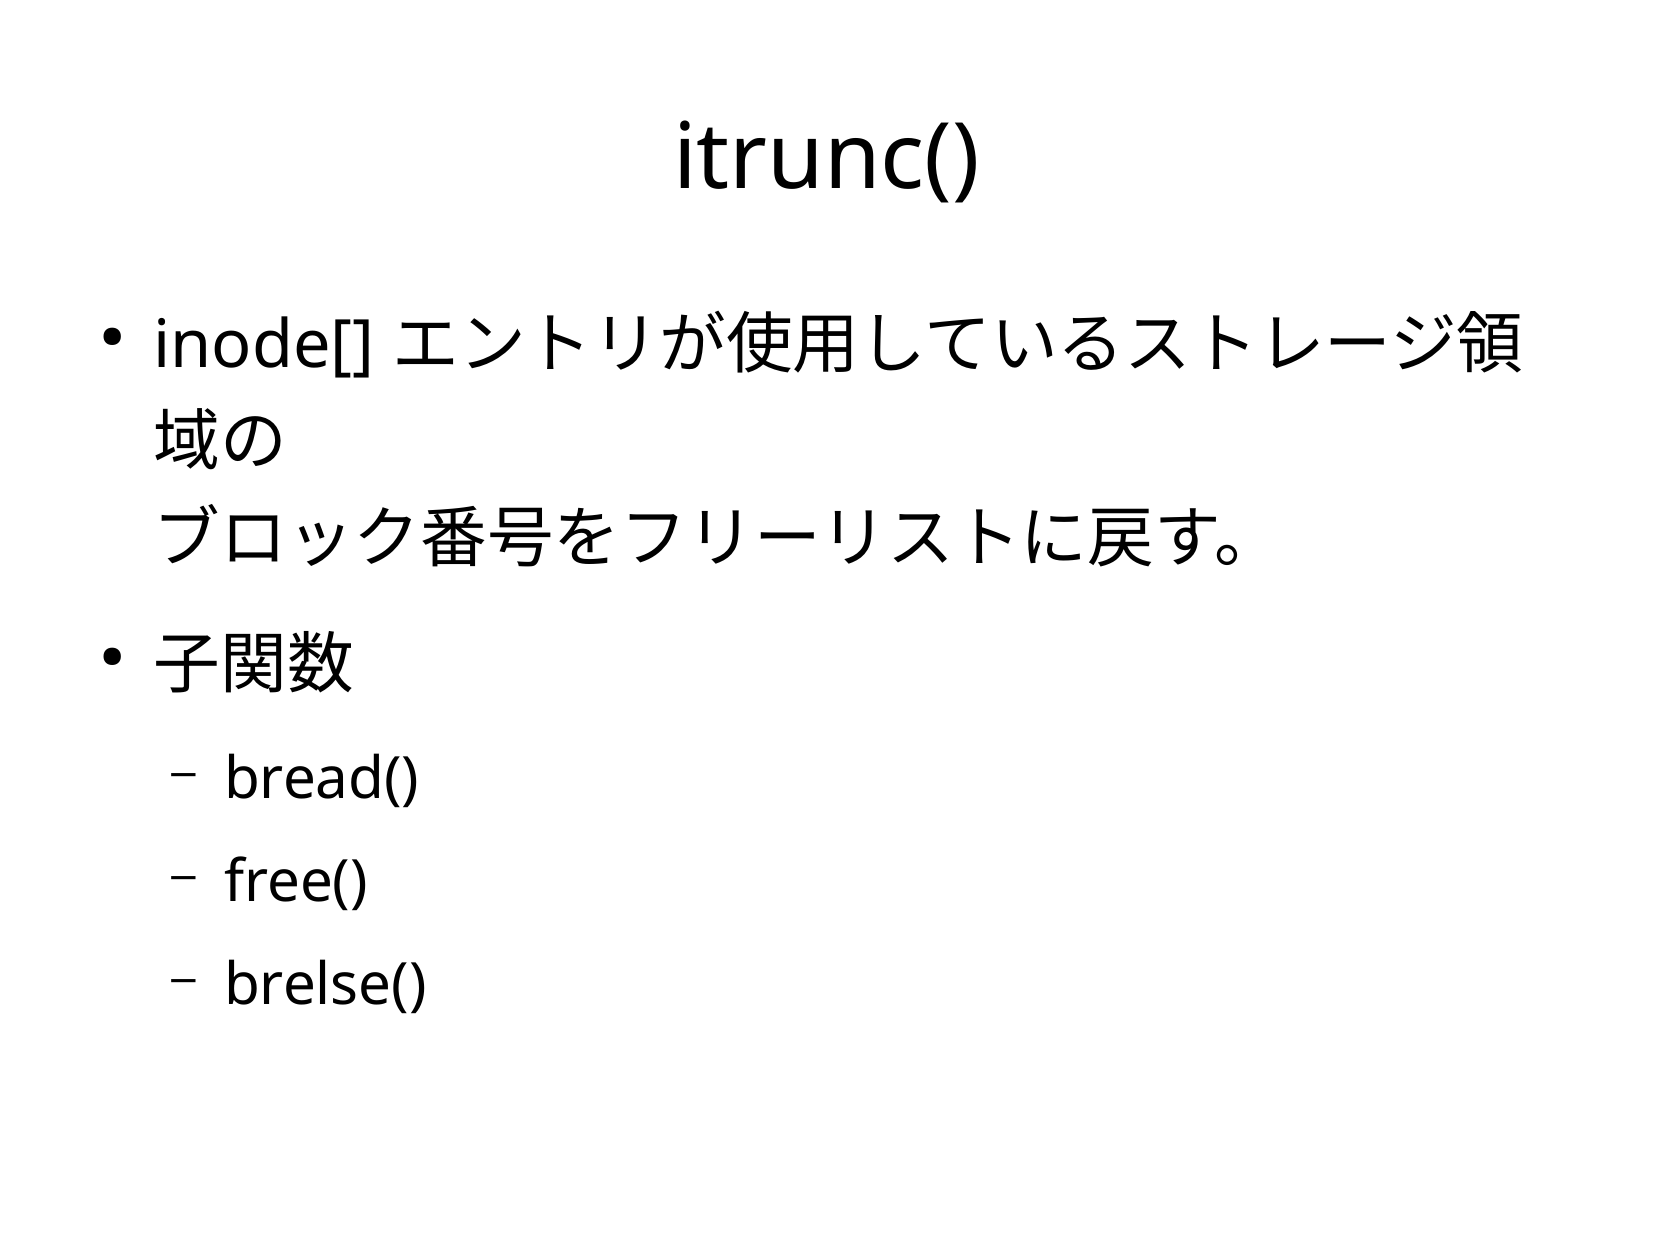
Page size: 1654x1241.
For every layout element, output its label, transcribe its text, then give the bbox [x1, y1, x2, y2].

list inode[] エントリが使用しているストレージ領域の ブロック番号をフリーリストに戻す。 子関数 bread() free() brelse() [82, 290, 1538, 1170]
title itrunc() [82, 49, 1571, 257]
